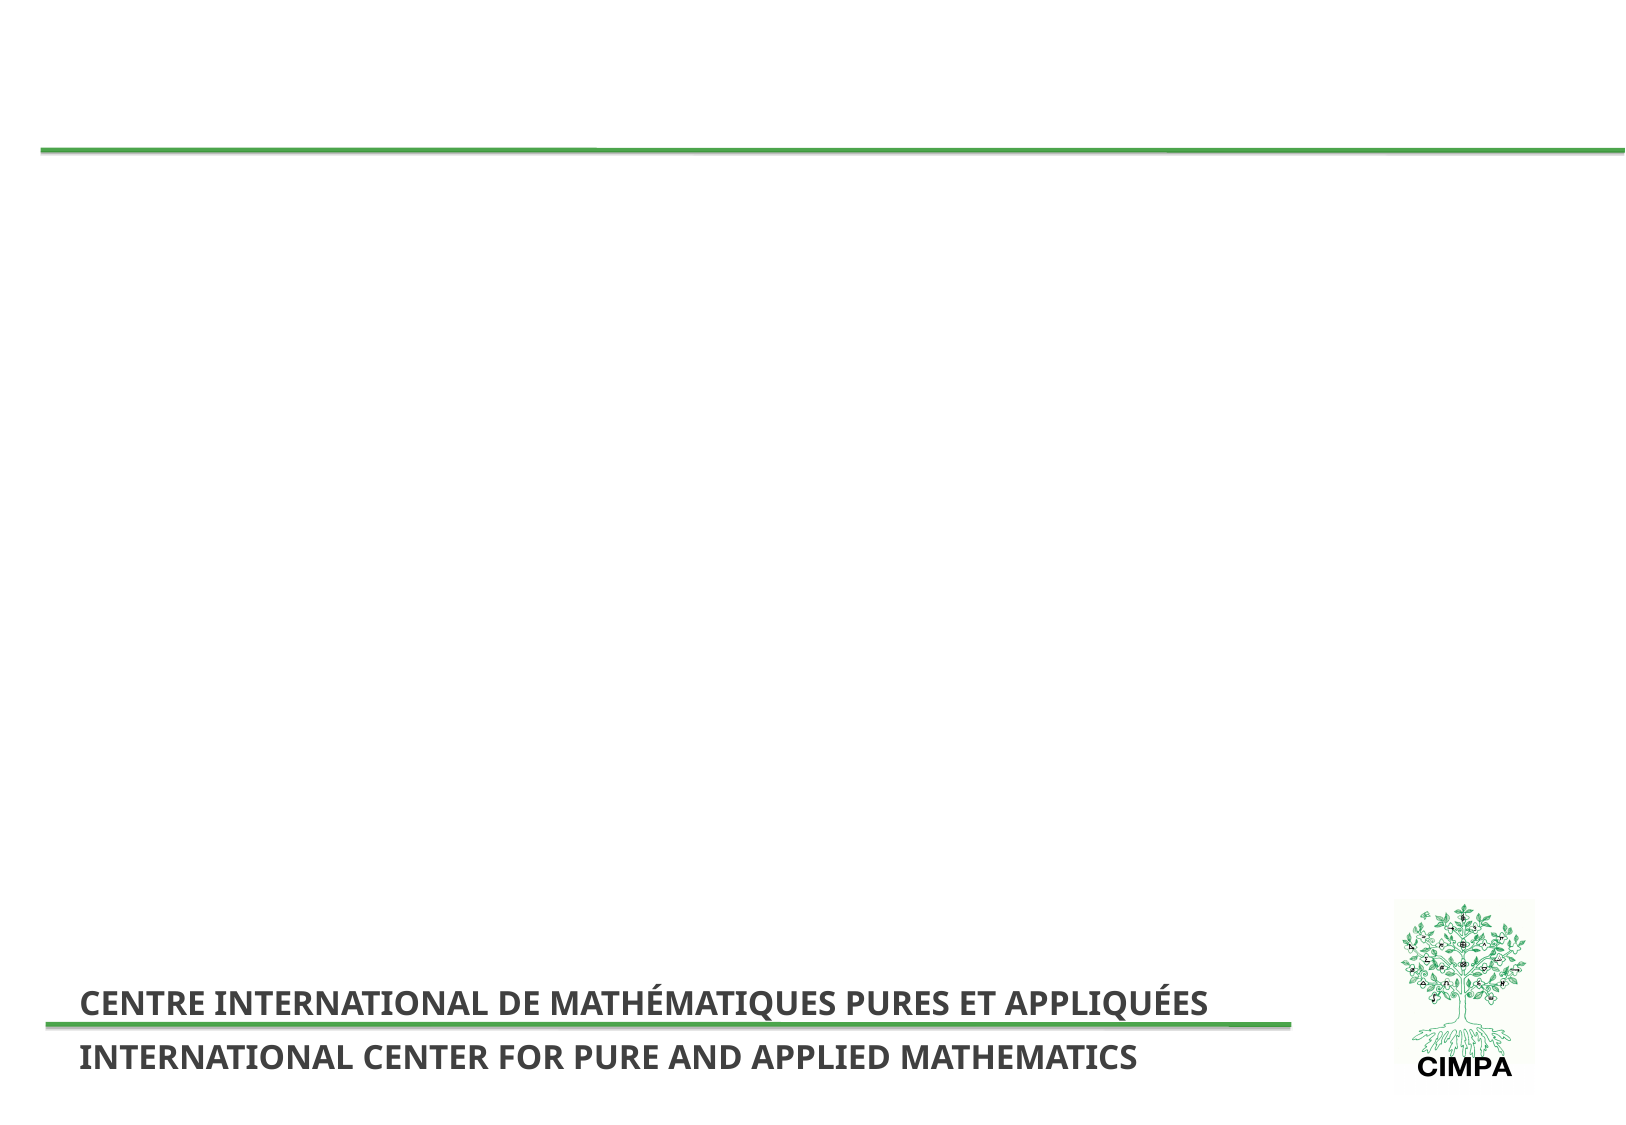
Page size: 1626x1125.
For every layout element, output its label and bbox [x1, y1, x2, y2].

picture [1394, 899, 1535, 1095]
